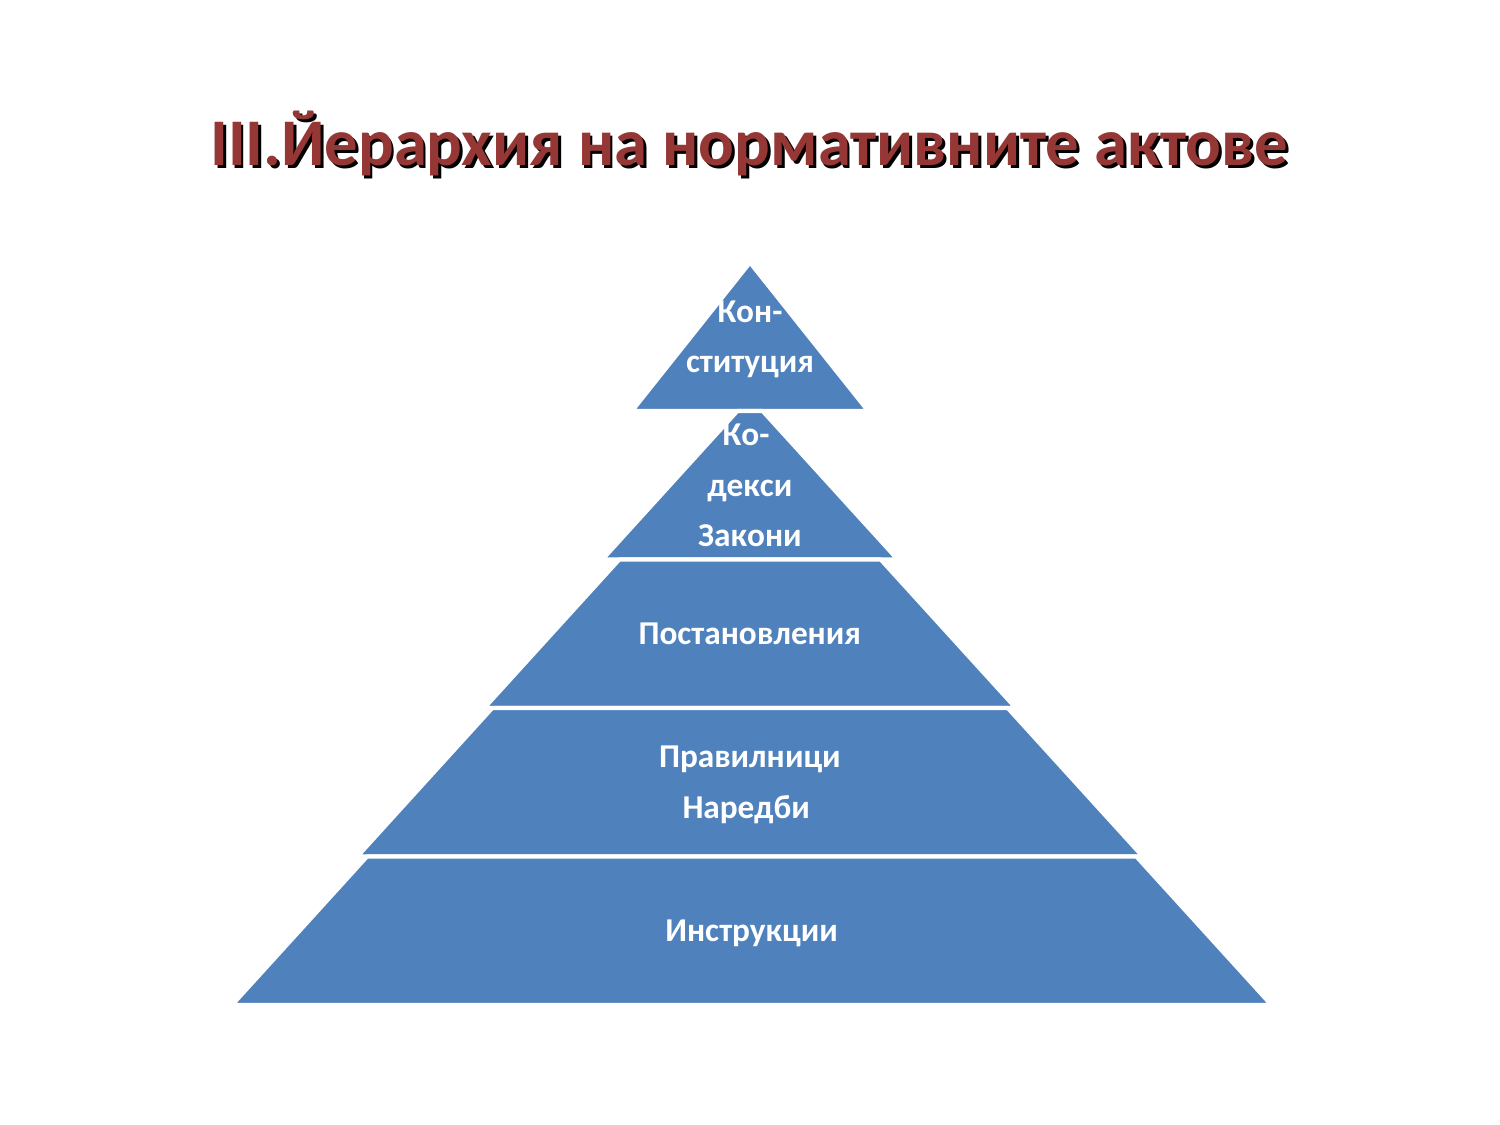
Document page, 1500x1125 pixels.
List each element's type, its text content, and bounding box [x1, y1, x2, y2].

text_box Инструкции [232, 856, 1272, 1006]
text_box Ко- декси Закони [602, 410, 898, 560]
text_box Правилници Наредби [357, 707, 1143, 857]
text_box Постановления [484, 559, 1016, 709]
text_box Кон- ституция [631, 262, 869, 412]
title III.Йерархия на нормативните актове [75, 45, 1426, 233]
